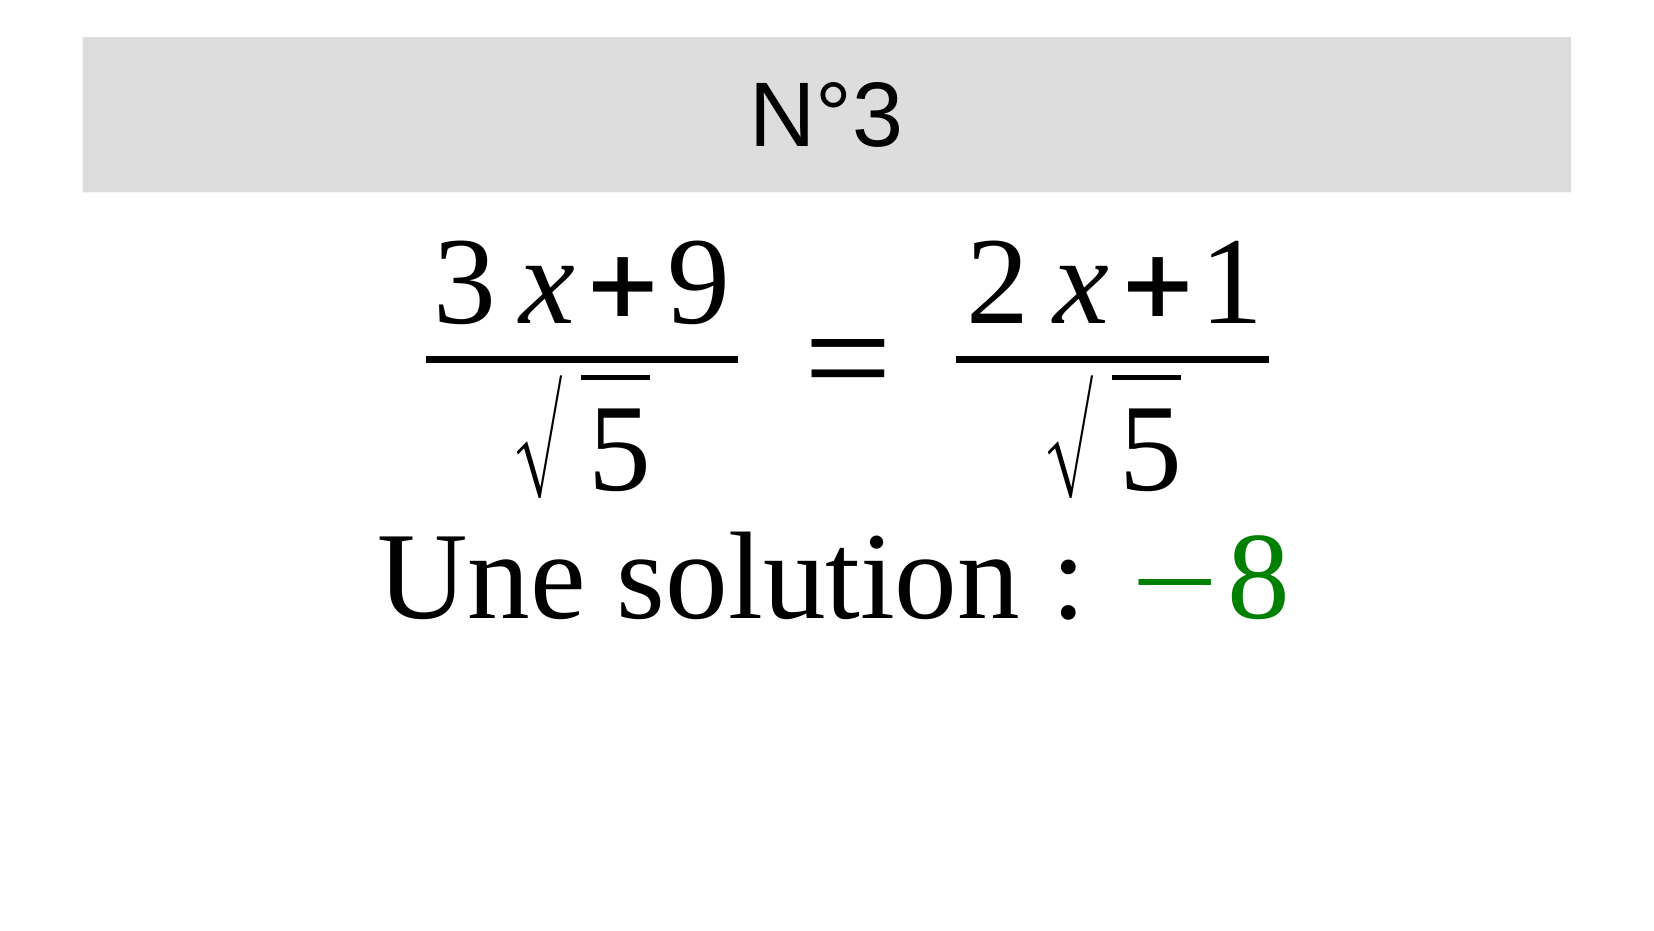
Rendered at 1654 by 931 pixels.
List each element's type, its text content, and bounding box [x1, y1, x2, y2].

title N°3 [82, 37, 1571, 193]
chart [366, 212, 1296, 646]
